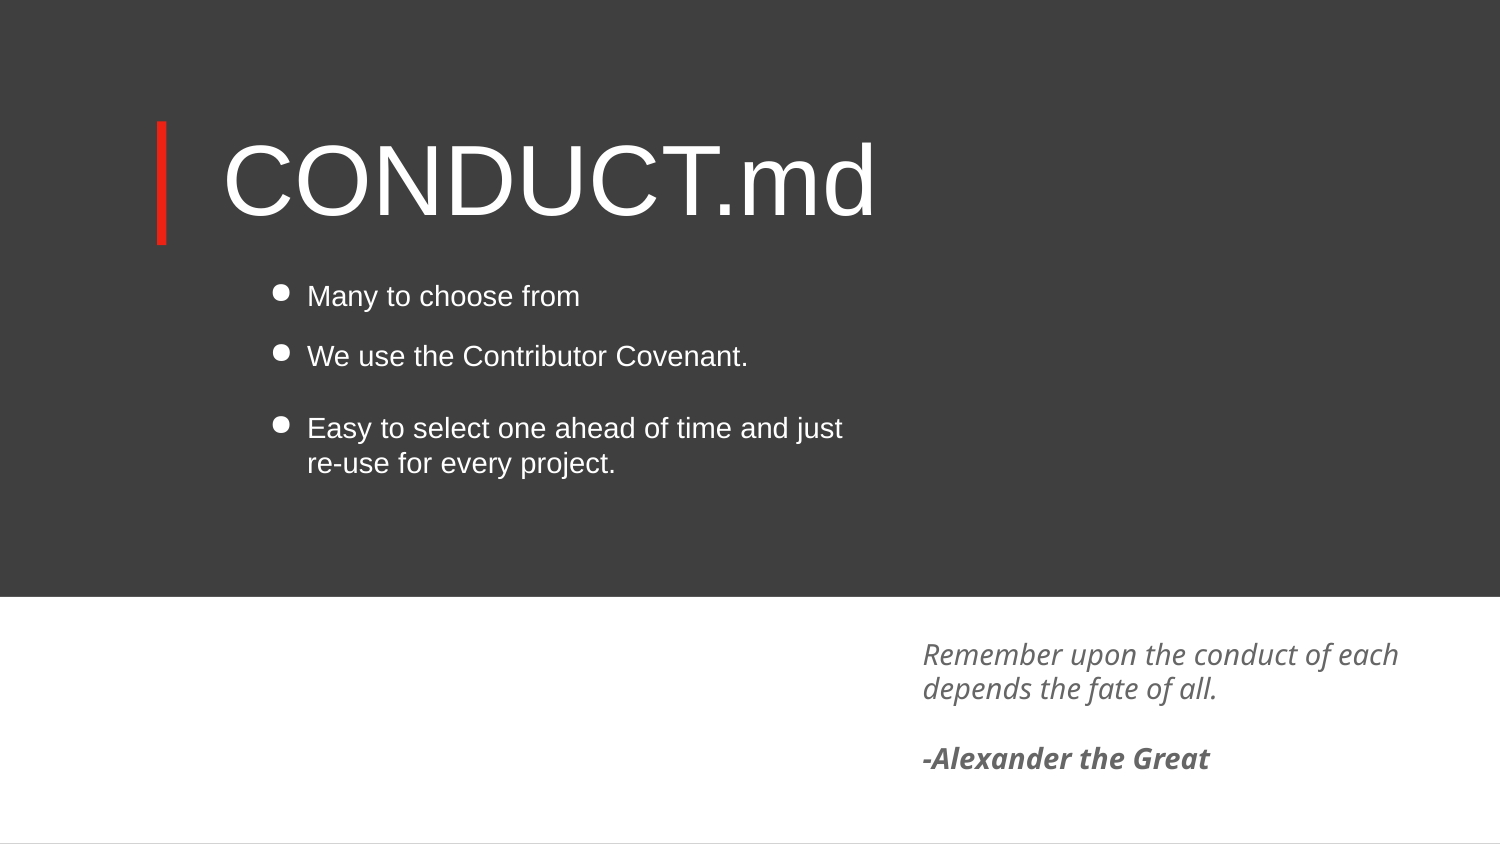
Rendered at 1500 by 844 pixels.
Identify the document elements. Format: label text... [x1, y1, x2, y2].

text_box Remember upon the conduct of each depends the fate of all. -Alexander the Great [907, 620, 1463, 830]
text_box Easy to select one ahead of time and just re-use for every project. [217, 394, 903, 450]
text_box We use the Contributor Covenant. [217, 322, 888, 377]
title CONDUCT.md [207, 108, 1238, 244]
text_box Many to choose from [217, 262, 1213, 337]
